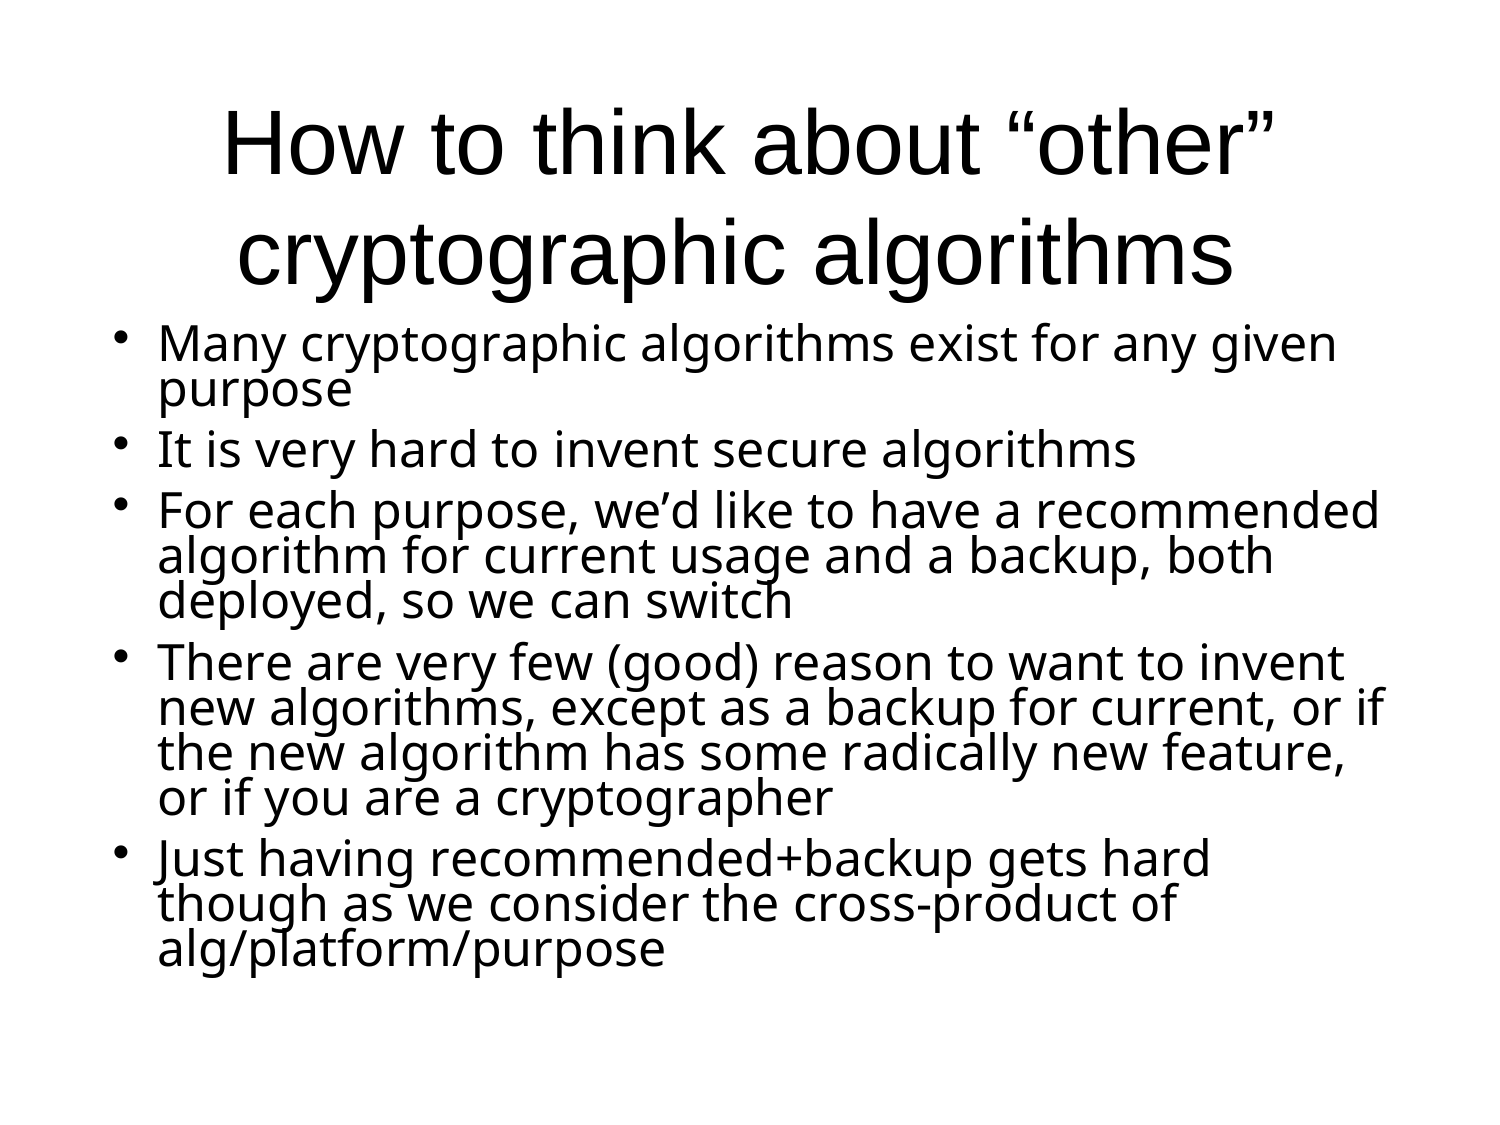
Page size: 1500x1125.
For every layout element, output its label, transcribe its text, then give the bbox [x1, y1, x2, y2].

title How to think about “other” cryptographic algorithms [112, 107, 1387, 280]
list Many cryptographic algorithms exist for any given purpose It is very hard to invent secure algorithms For each purpose, we’d like to have a recommended algorithm for current usage and a backup, both deployed, so we can switch There are very few (good) reason to want to invent new algorithms, except as a backup for current, or if the new algorithm has some radically new feature, or if you are a cryptographer Just having recommended+backup gets hard though as we consider the cross-product of alg/platform/purpose [112, 324, 1387, 985]
